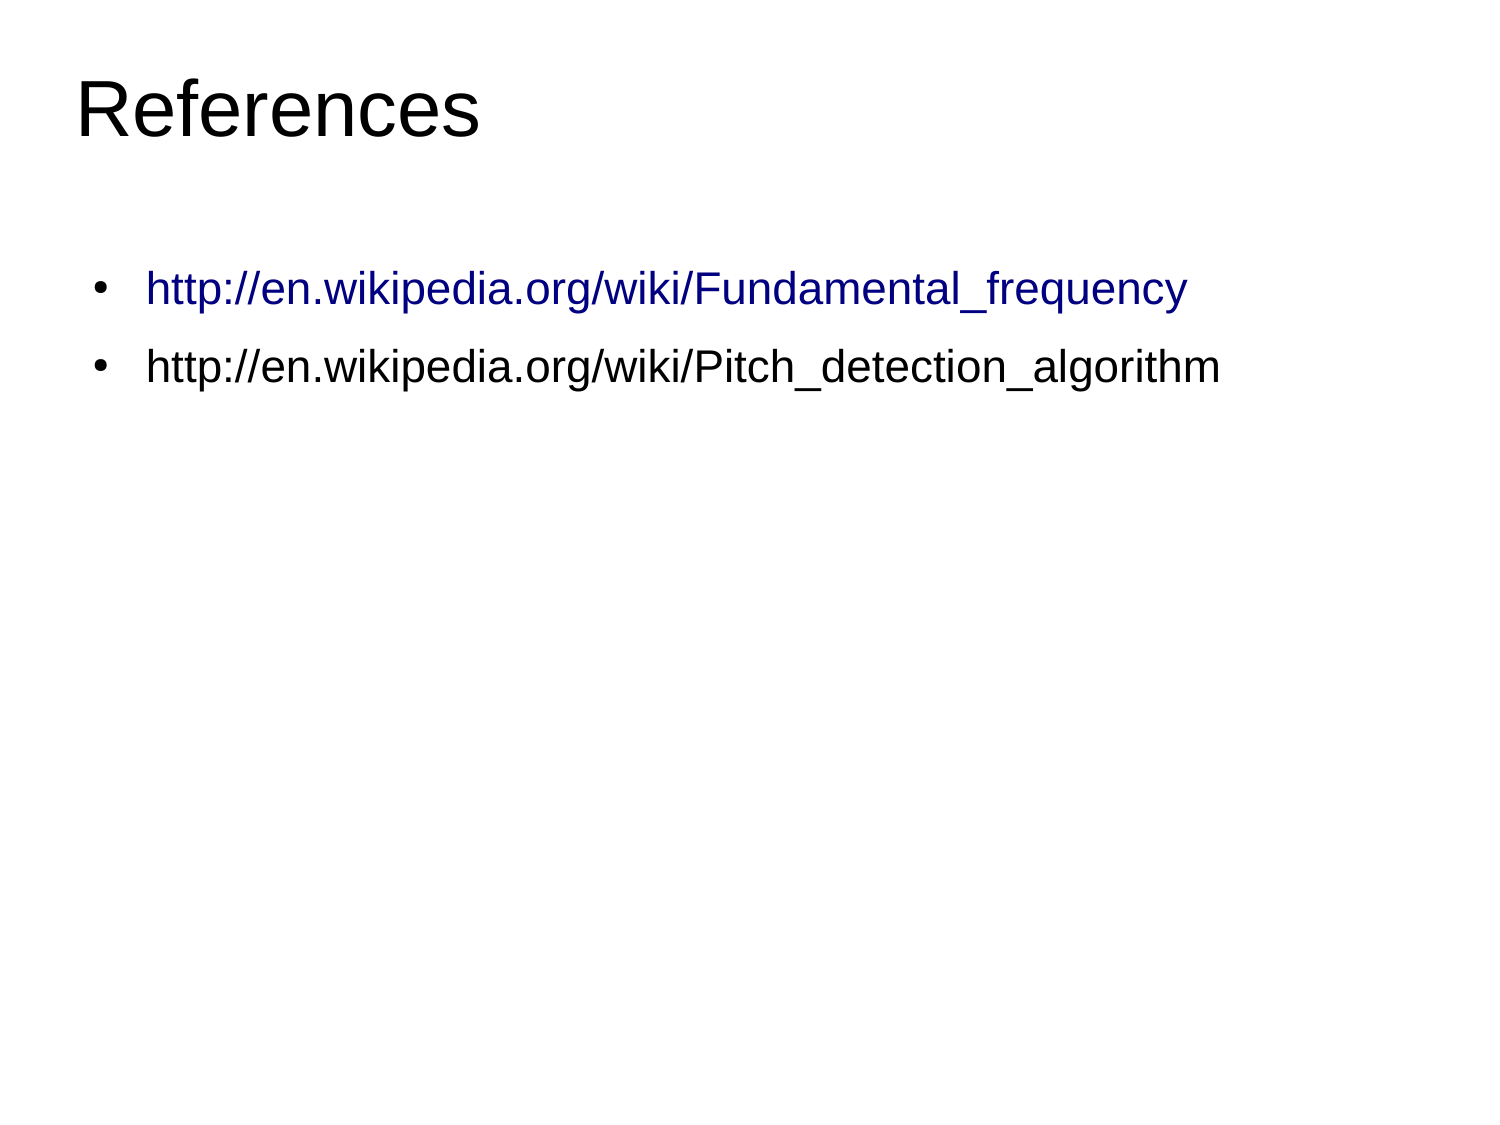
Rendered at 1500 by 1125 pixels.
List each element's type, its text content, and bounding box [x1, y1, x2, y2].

list http://en.wikipedia.org/wiki/Fundamental_frequency http://en.wikipedia.org/wiki/Pitch_detection_algorithm [75, 263, 1425, 916]
title References [75, 15, 1425, 203]
